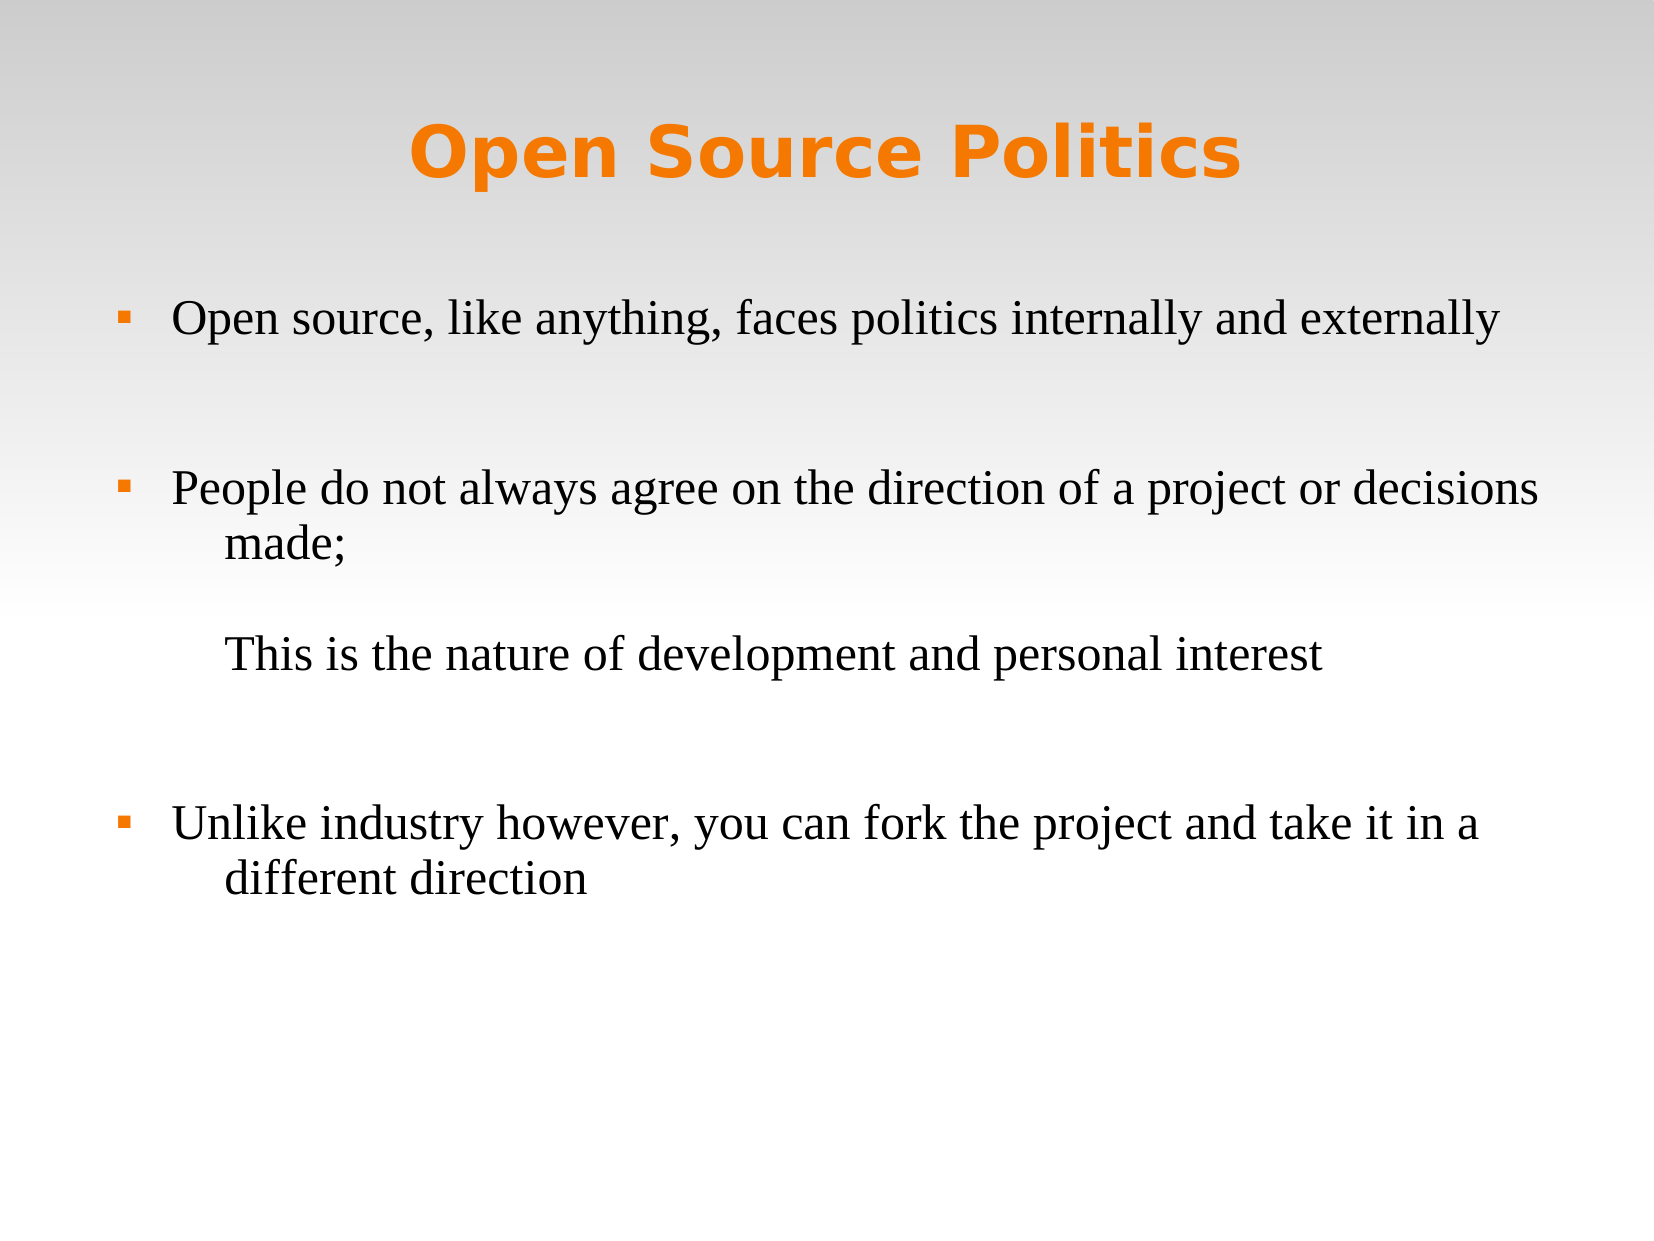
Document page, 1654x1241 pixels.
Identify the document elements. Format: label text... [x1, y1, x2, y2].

list Open source, like anything, faces politics internally and externally People do not always agree on the direction of a project or decisions made; This is the nature of development and personal interest Unlike industry however, you can fork the project and take it in a different direction [82, 290, 1571, 1109]
title Open Source Politics [82, 49, 1571, 257]
